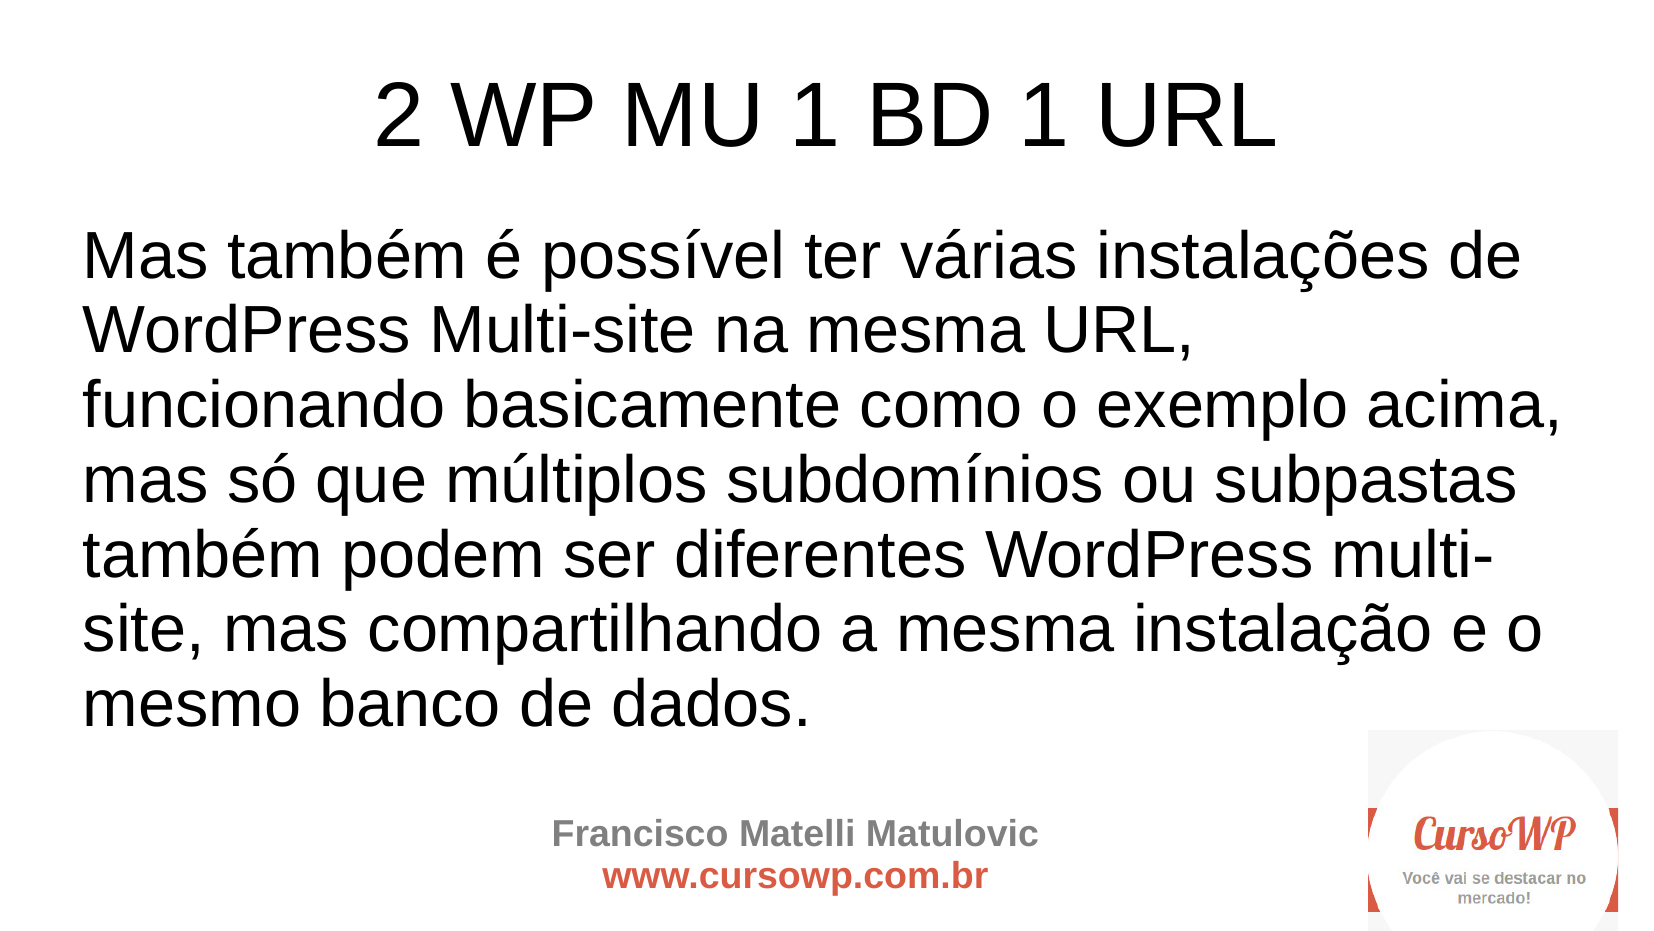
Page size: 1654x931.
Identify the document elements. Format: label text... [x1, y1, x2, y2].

title 2 WP MU 1 BD 1 URL [82, 37, 1571, 193]
picture [1368, 730, 1619, 931]
list Mas também é possível ter várias instalações de WordPress Multi-site na mesma URL, funcionando basicamente como o exemplo acima, mas só que múltiplos subdomínios ou subpastas também podem ser diferentes WordPress multi-site, mas compartilhando a mesma instalação e o mesmo banco de dados. [82, 217, 1571, 758]
